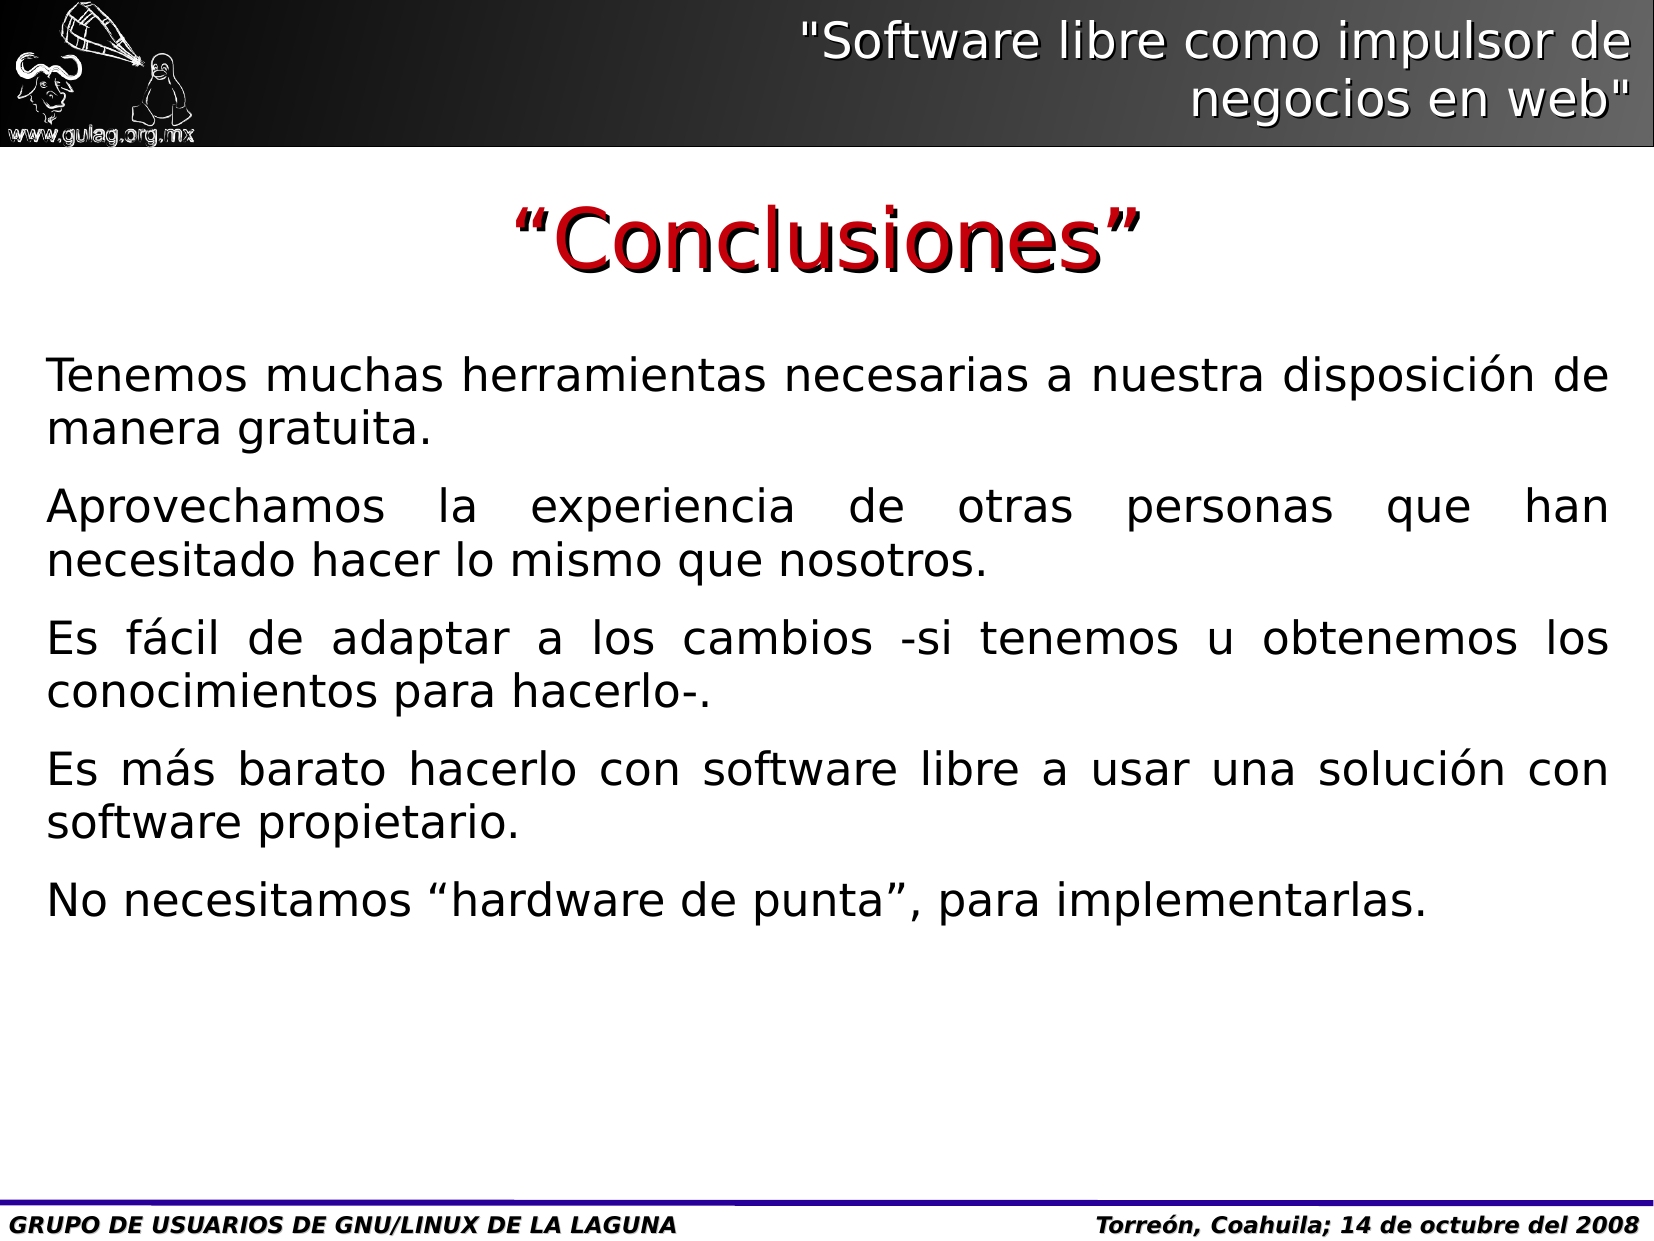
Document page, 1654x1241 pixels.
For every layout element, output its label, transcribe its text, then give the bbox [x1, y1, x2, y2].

text_box [197, 0, 1654, 147]
text_box [0, 0, 5, 147]
picture [5, 0, 197, 148]
text_box "Software libre como impulsor de negocios en web" [750, 4, 1648, 136]
text_box “Conclusiones” [29, 183, 1625, 296]
text_box Torreón, Coahuila; 14 de octubre del 2008 [1080, 1204, 1654, 1241]
text_box Tenemos muchas herramientas necesarias a nuestra disposición de manera gratuita. Aprovechamos la experiencia de otras personas que han necesitado hacer lo mismo que nosotros. Es fácil de adaptar a los cambios -si tenemos u obtenemos los conocimientos para hacerlo-. Es más barato hacerlo con software libre a usar una solución con software propietario. No necesitamos “hardware de punta”, para implementarlas. [31, 341, 1626, 1014]
text_box GRUPO DE USUARIOS DE GNU/LINUX DE LA LAGUNA [0, 1204, 694, 1241]
